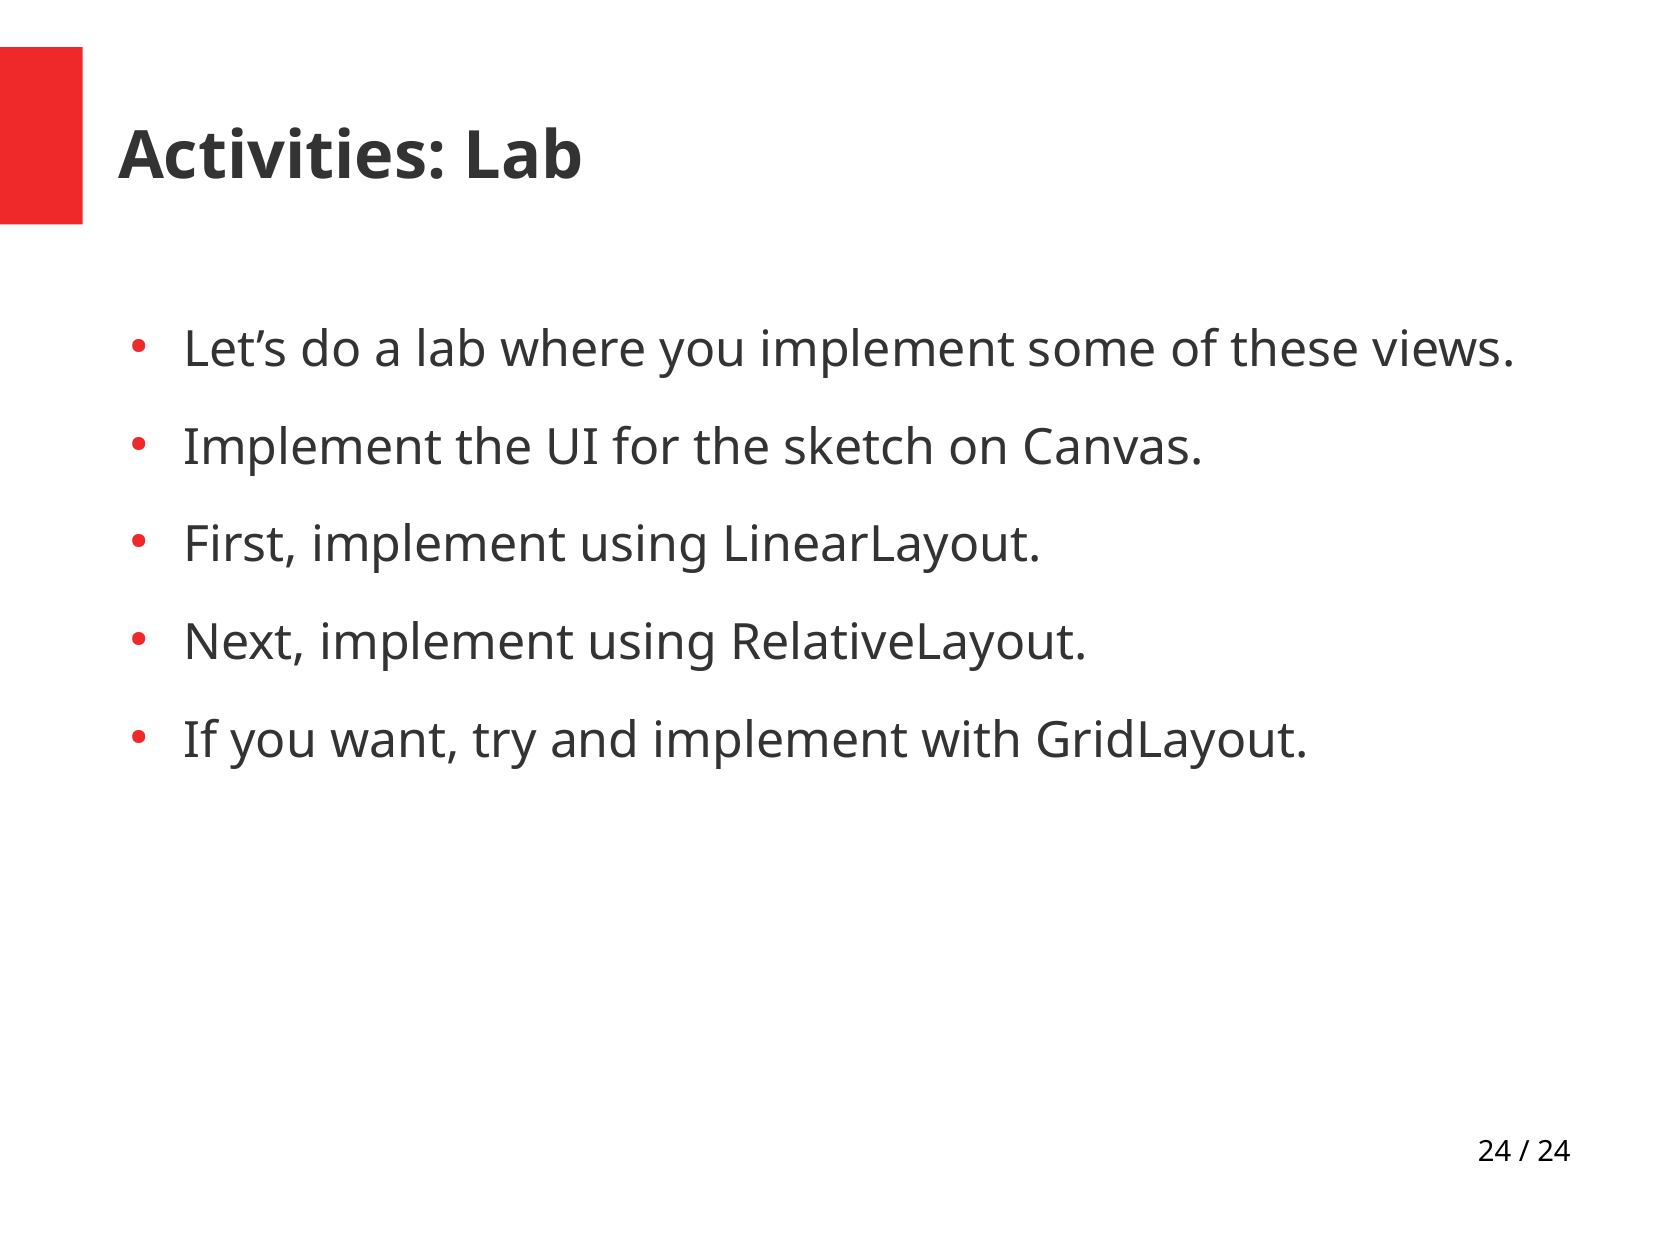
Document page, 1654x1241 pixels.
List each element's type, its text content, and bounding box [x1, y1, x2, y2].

list Let’s do a lab where you implement some of these views. Implement the UI for the sketch on Canvas. First, implement using LinearLayout. Next, implement using RelativeLayout. If you want, try and implement with GridLayout. [112, 312, 1530, 1033]
title Activities: Lab [118, 49, 1571, 257]
